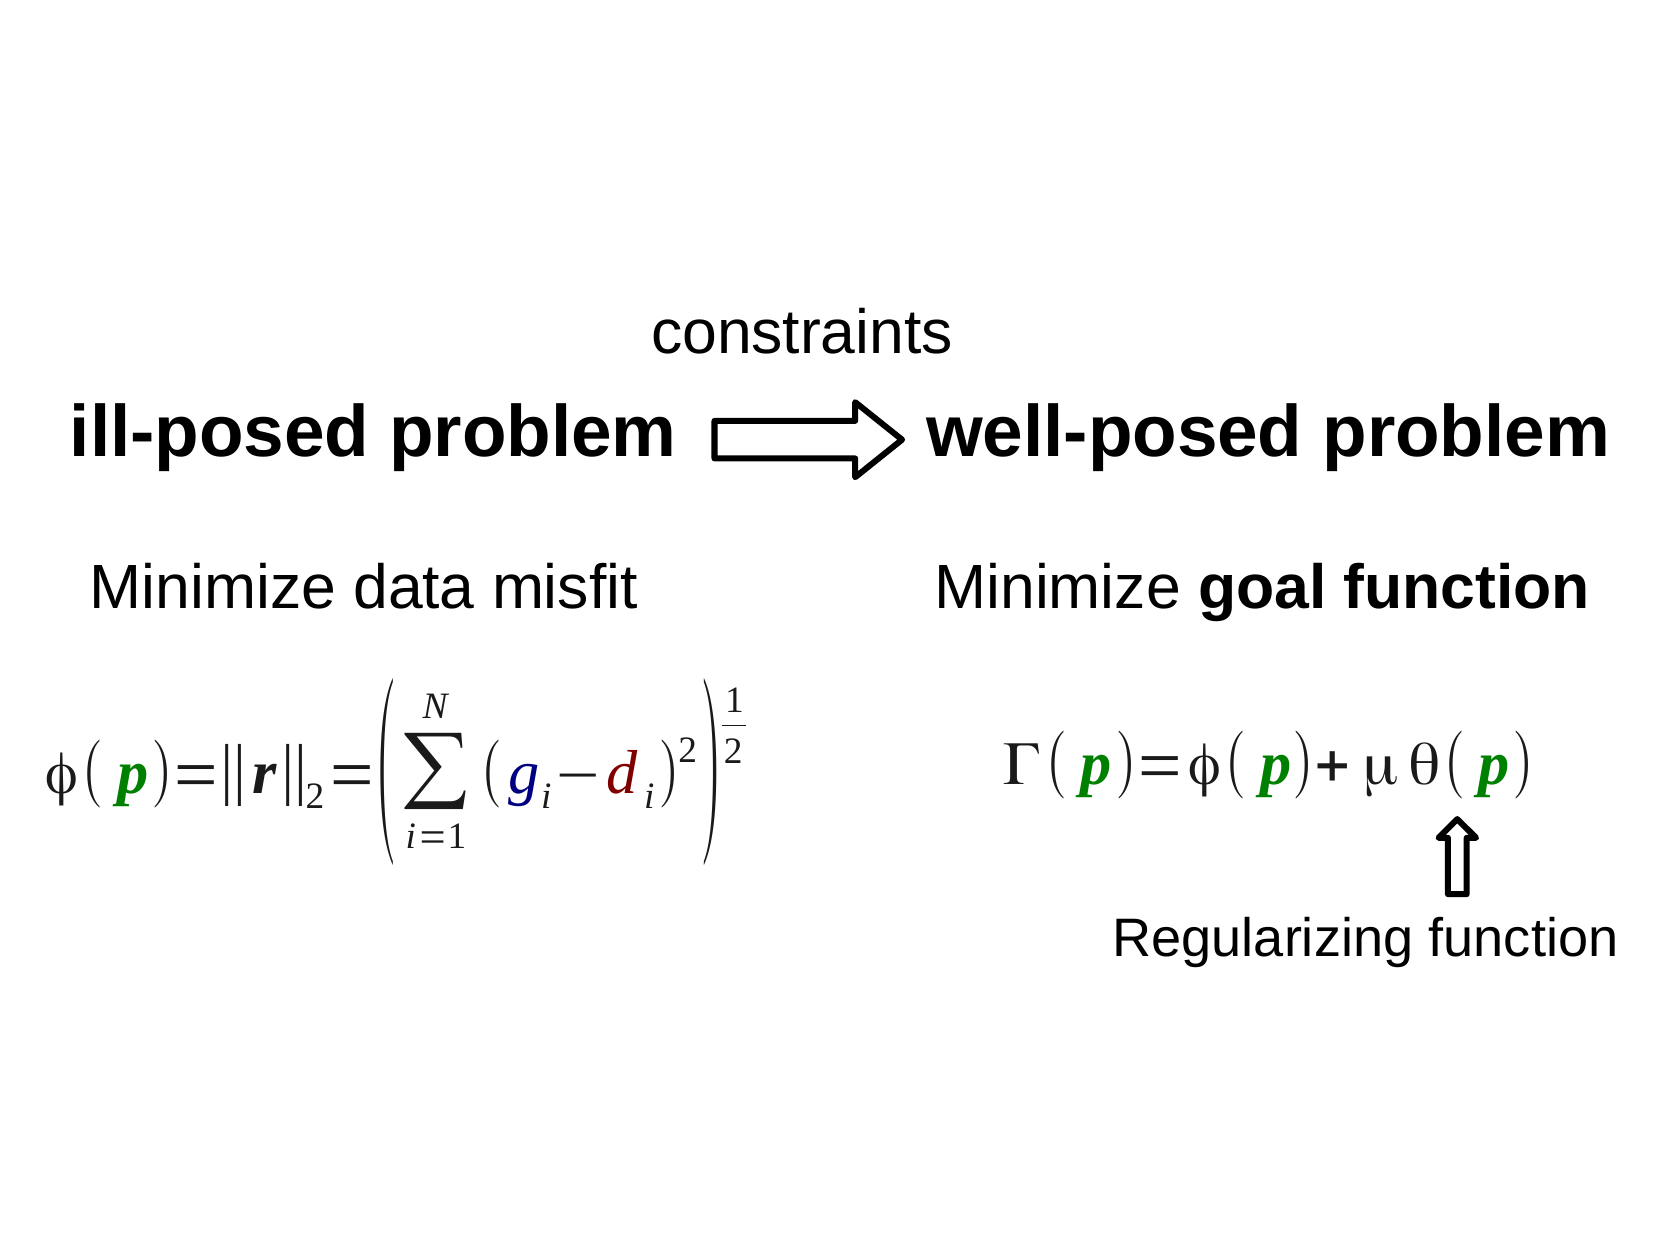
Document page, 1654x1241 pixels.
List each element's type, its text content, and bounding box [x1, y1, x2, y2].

text_box Regularizing function [1097, 900, 1634, 983]
text_box ill-posed problem [55, 383, 693, 493]
text_box Minimize data misfit [75, 544, 655, 638]
chart [37, 675, 754, 869]
text_box [714, 402, 903, 478]
chart [994, 724, 1540, 805]
text_box Minimize goal function [919, 544, 1607, 641]
text_box constraints [636, 289, 969, 383]
text_box well-posed problem [911, 383, 1626, 493]
